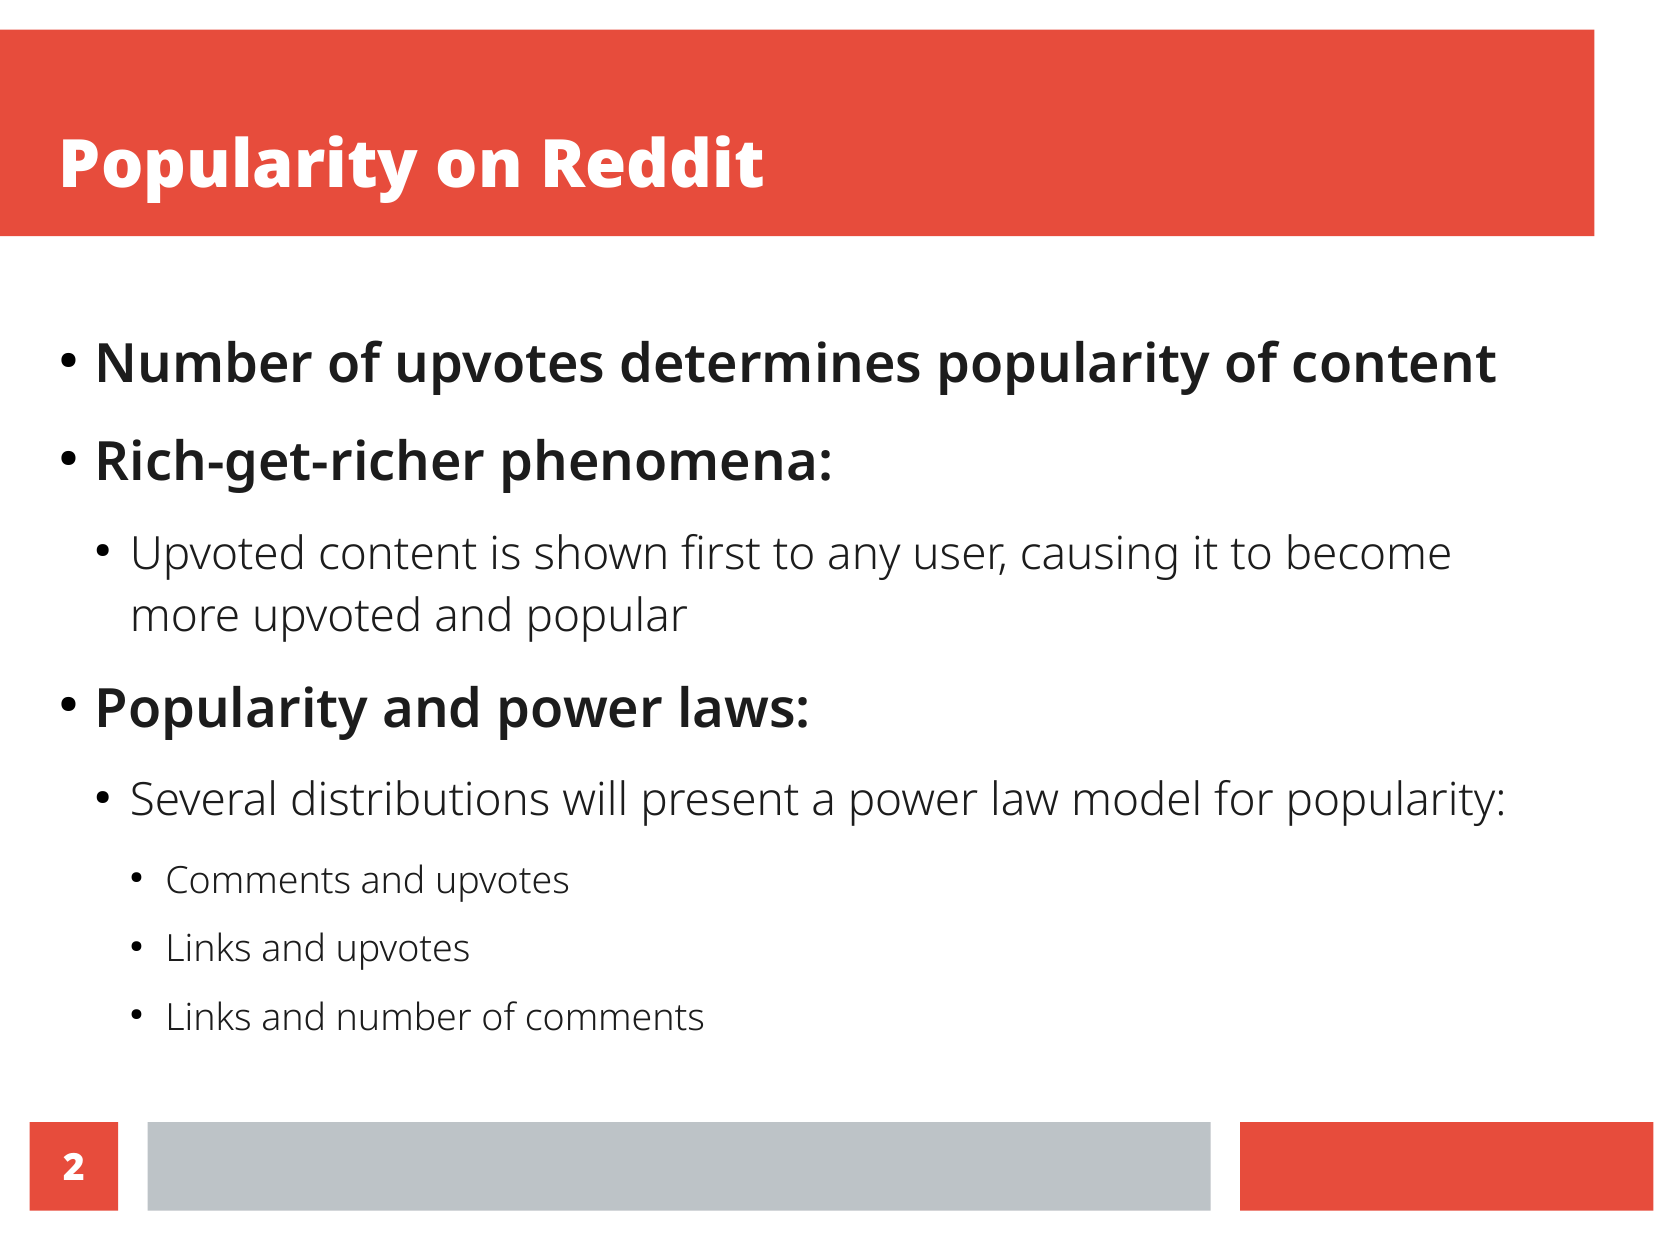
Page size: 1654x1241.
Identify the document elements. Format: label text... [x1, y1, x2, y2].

list Number of upvotes determines popularity of content Rich-get-richer phenomena: Upvoted content is shown first to any user, causing it to become more upvoted and popular Popularity and power laws: Several distributions will present a power law model for popularity: Comments and upvotes Links and upvotes Links and number of comments [59, 324, 1565, 1093]
title Popularity on Reddit [59, 59, 1595, 207]
